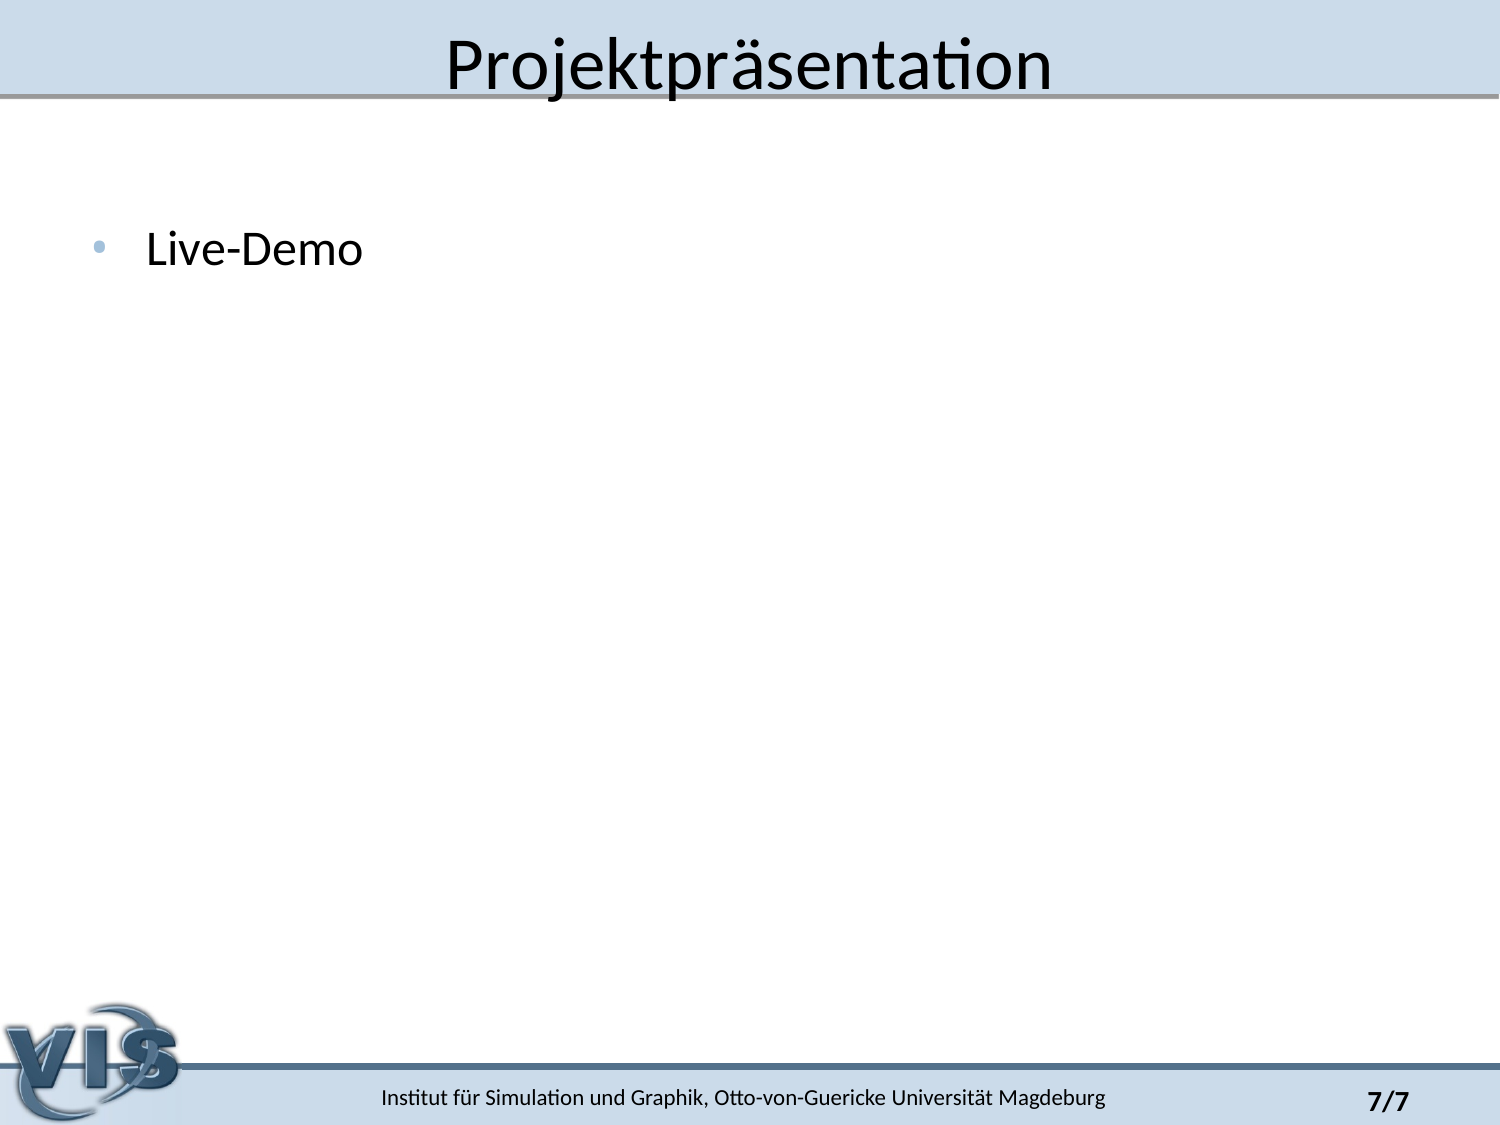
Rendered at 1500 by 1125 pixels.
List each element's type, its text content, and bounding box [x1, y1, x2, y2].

list Live-Demo [75, 208, 1470, 1021]
title Projektpräsentation [0, 7, 1500, 83]
picture [0, 1000, 182, 1125]
